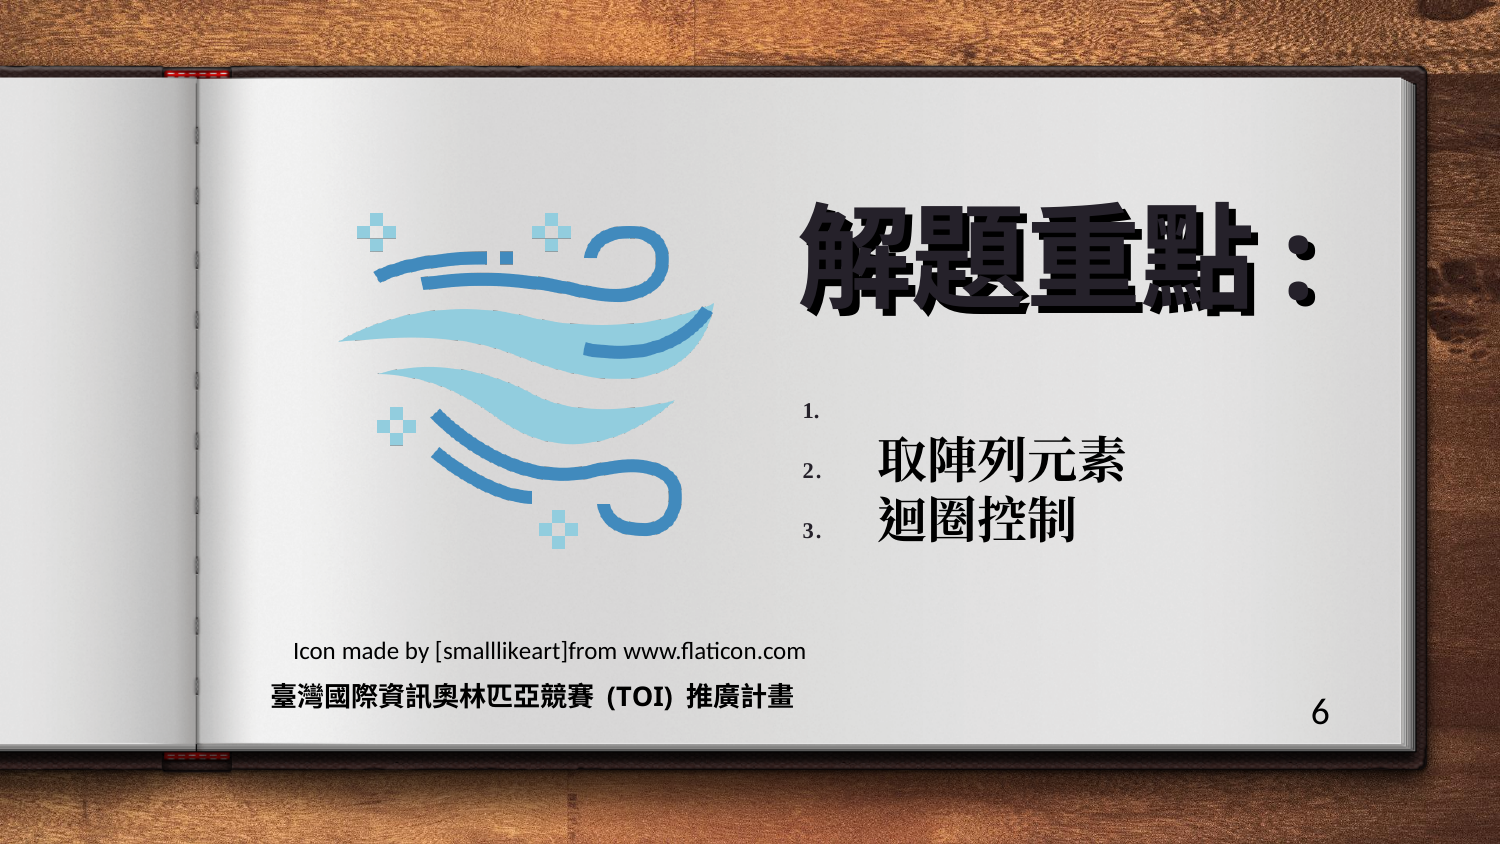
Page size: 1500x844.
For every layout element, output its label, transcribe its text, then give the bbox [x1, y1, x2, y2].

title 解題重點: [782, 146, 1313, 338]
subtitle 取陣列元素 迴圈控制 [787, 353, 1341, 582]
text_box [1295, 672, 1386, 737]
text_box Icon made by [smalllikeart]from www.flaticon.com [278, 627, 867, 672]
picture [318, 167, 733, 582]
